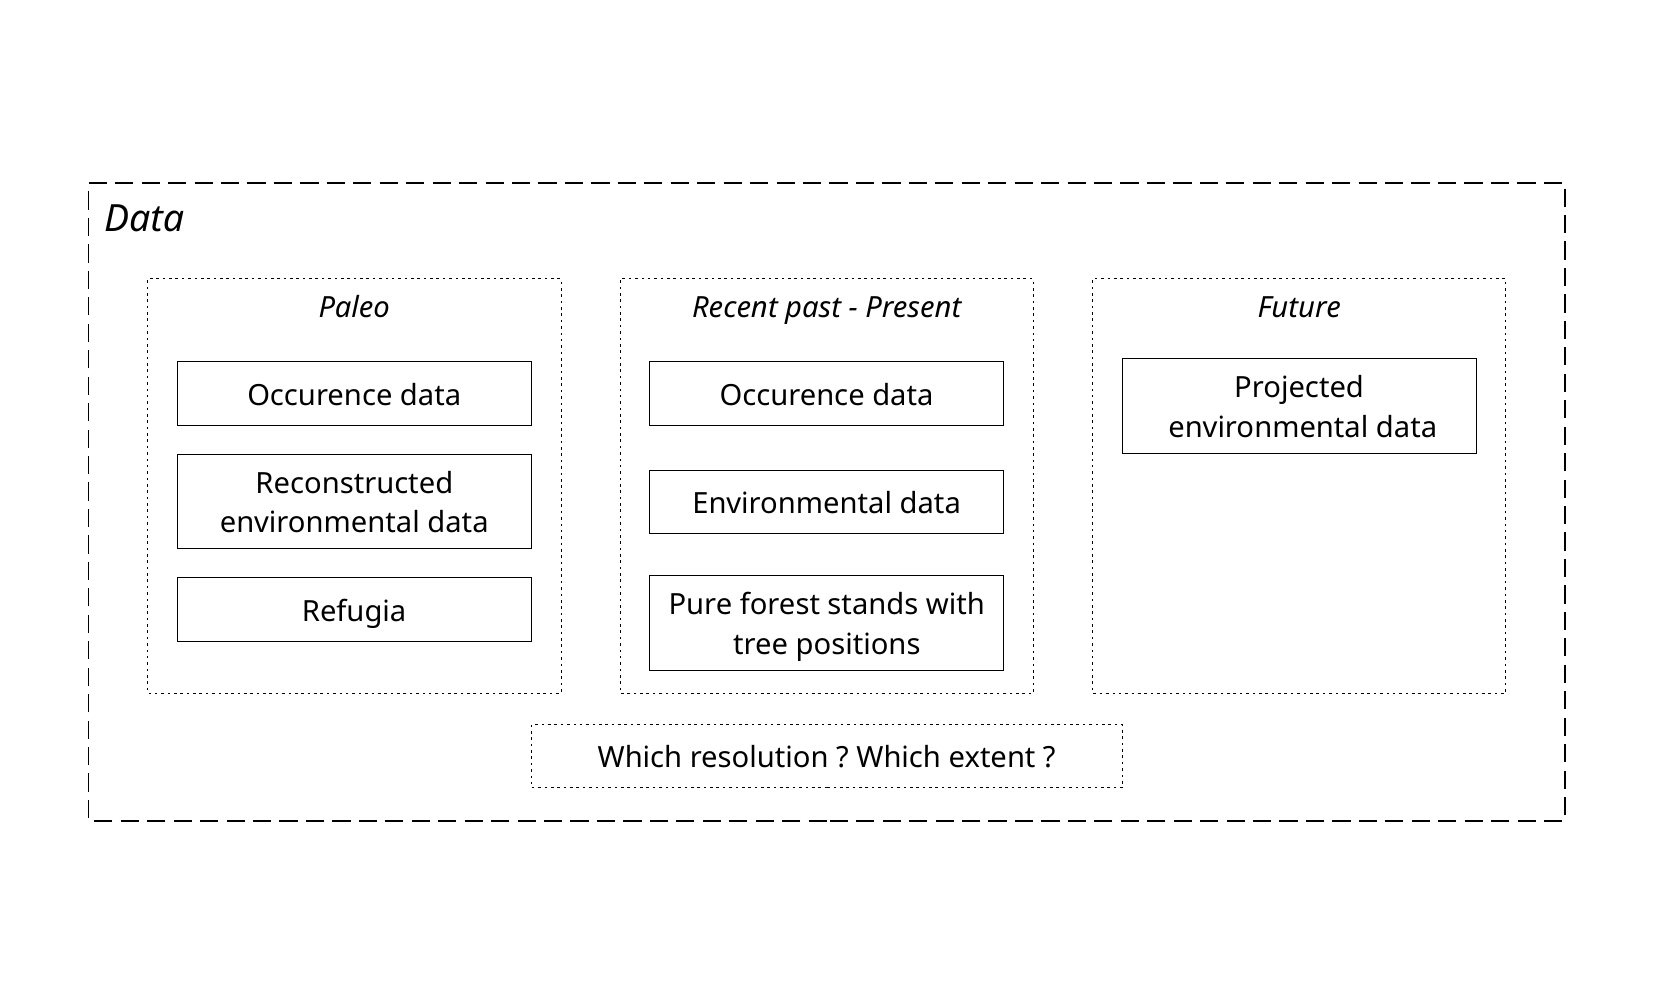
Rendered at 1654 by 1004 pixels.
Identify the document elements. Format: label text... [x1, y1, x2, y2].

text_box Occurence data [649, 361, 1004, 426]
text_box Occurence data [177, 361, 532, 426]
text_box Environmental data [649, 470, 1004, 534]
text_box Future [1092, 278, 1506, 694]
text_box Reconstructed environmental data [177, 457, 532, 546]
text_box Refugia [177, 577, 532, 642]
text_box Data [88, 183, 1565, 821]
text_box Paleo [147, 278, 562, 694]
text_box Recent past - Present [620, 278, 1034, 694]
text_box Which resolution ? Which extent ? [531, 724, 1123, 788]
text_box Pure forest stands with tree positions [649, 578, 1004, 668]
text_box Projected environmental data [1122, 361, 1477, 451]
